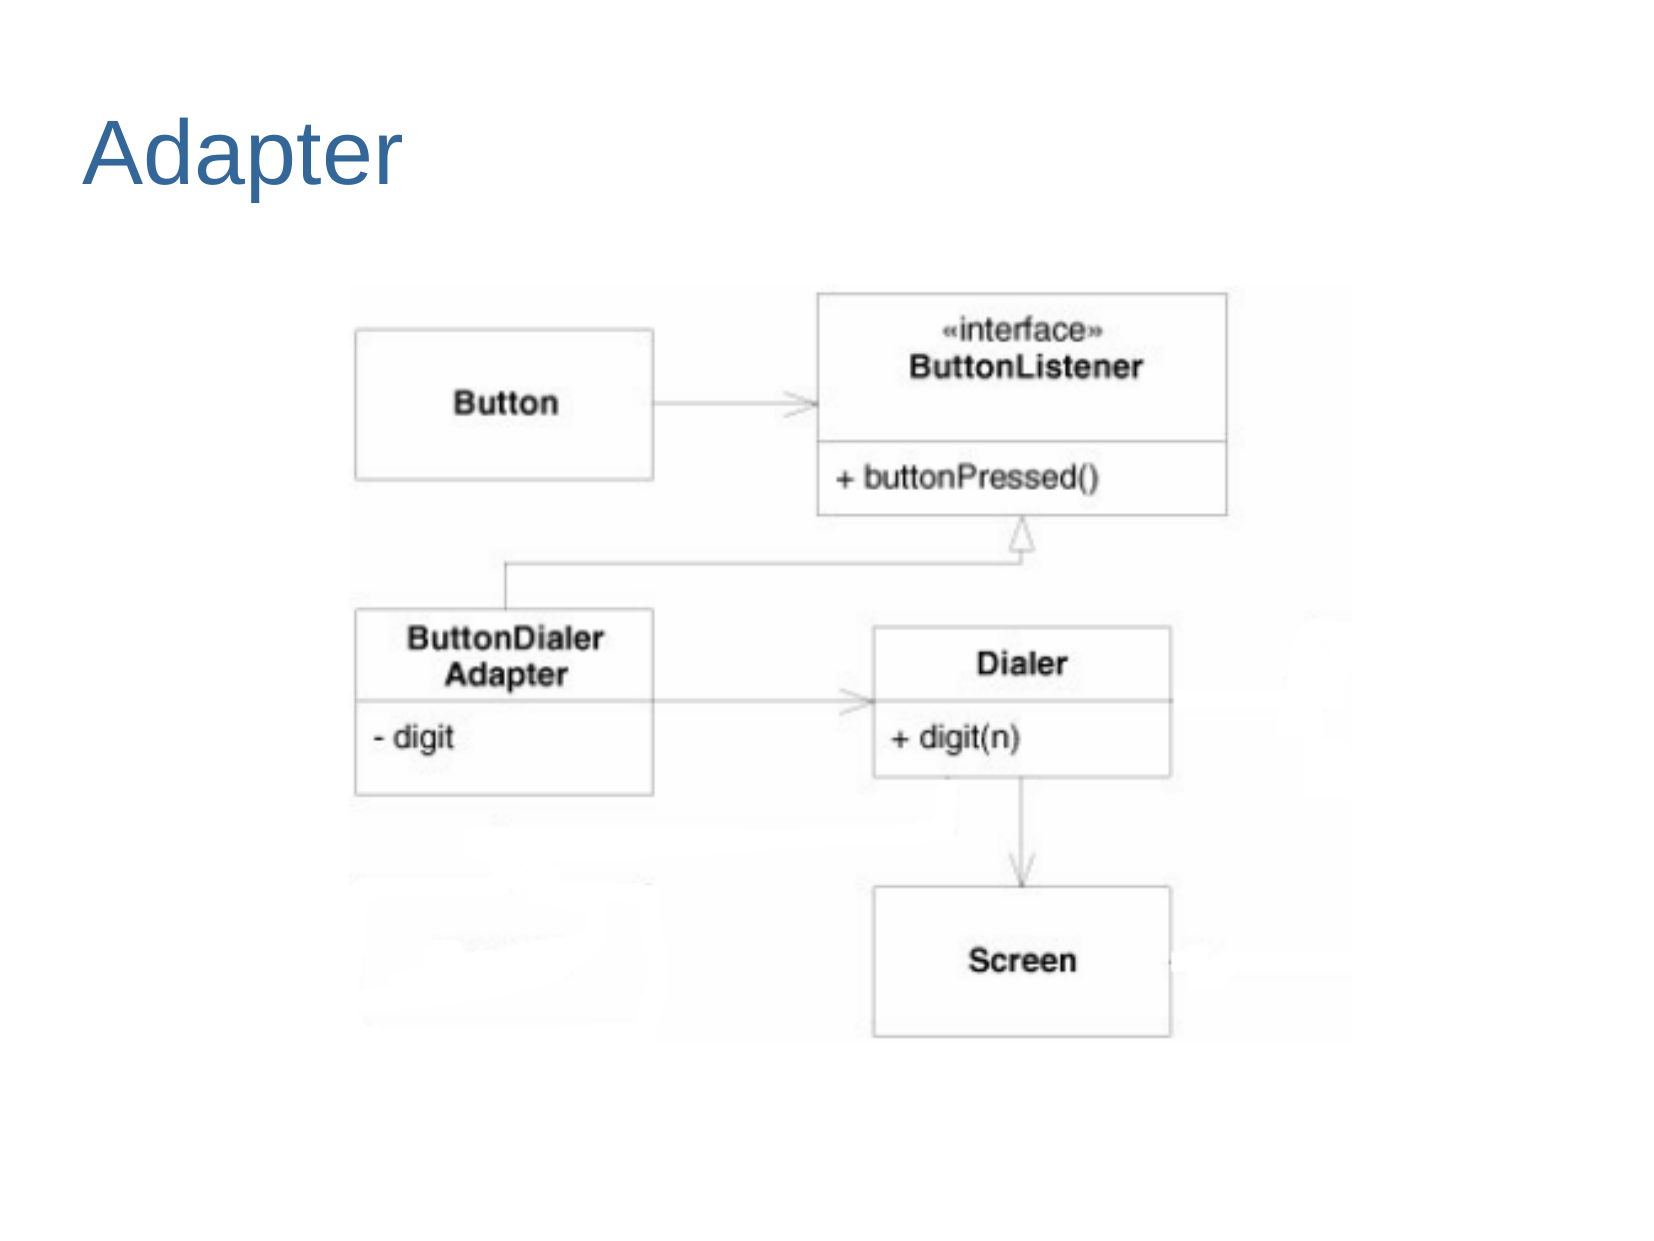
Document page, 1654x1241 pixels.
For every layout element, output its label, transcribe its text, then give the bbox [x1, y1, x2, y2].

picture [259, 271, 1477, 1083]
title Adapter [82, 49, 1571, 257]
